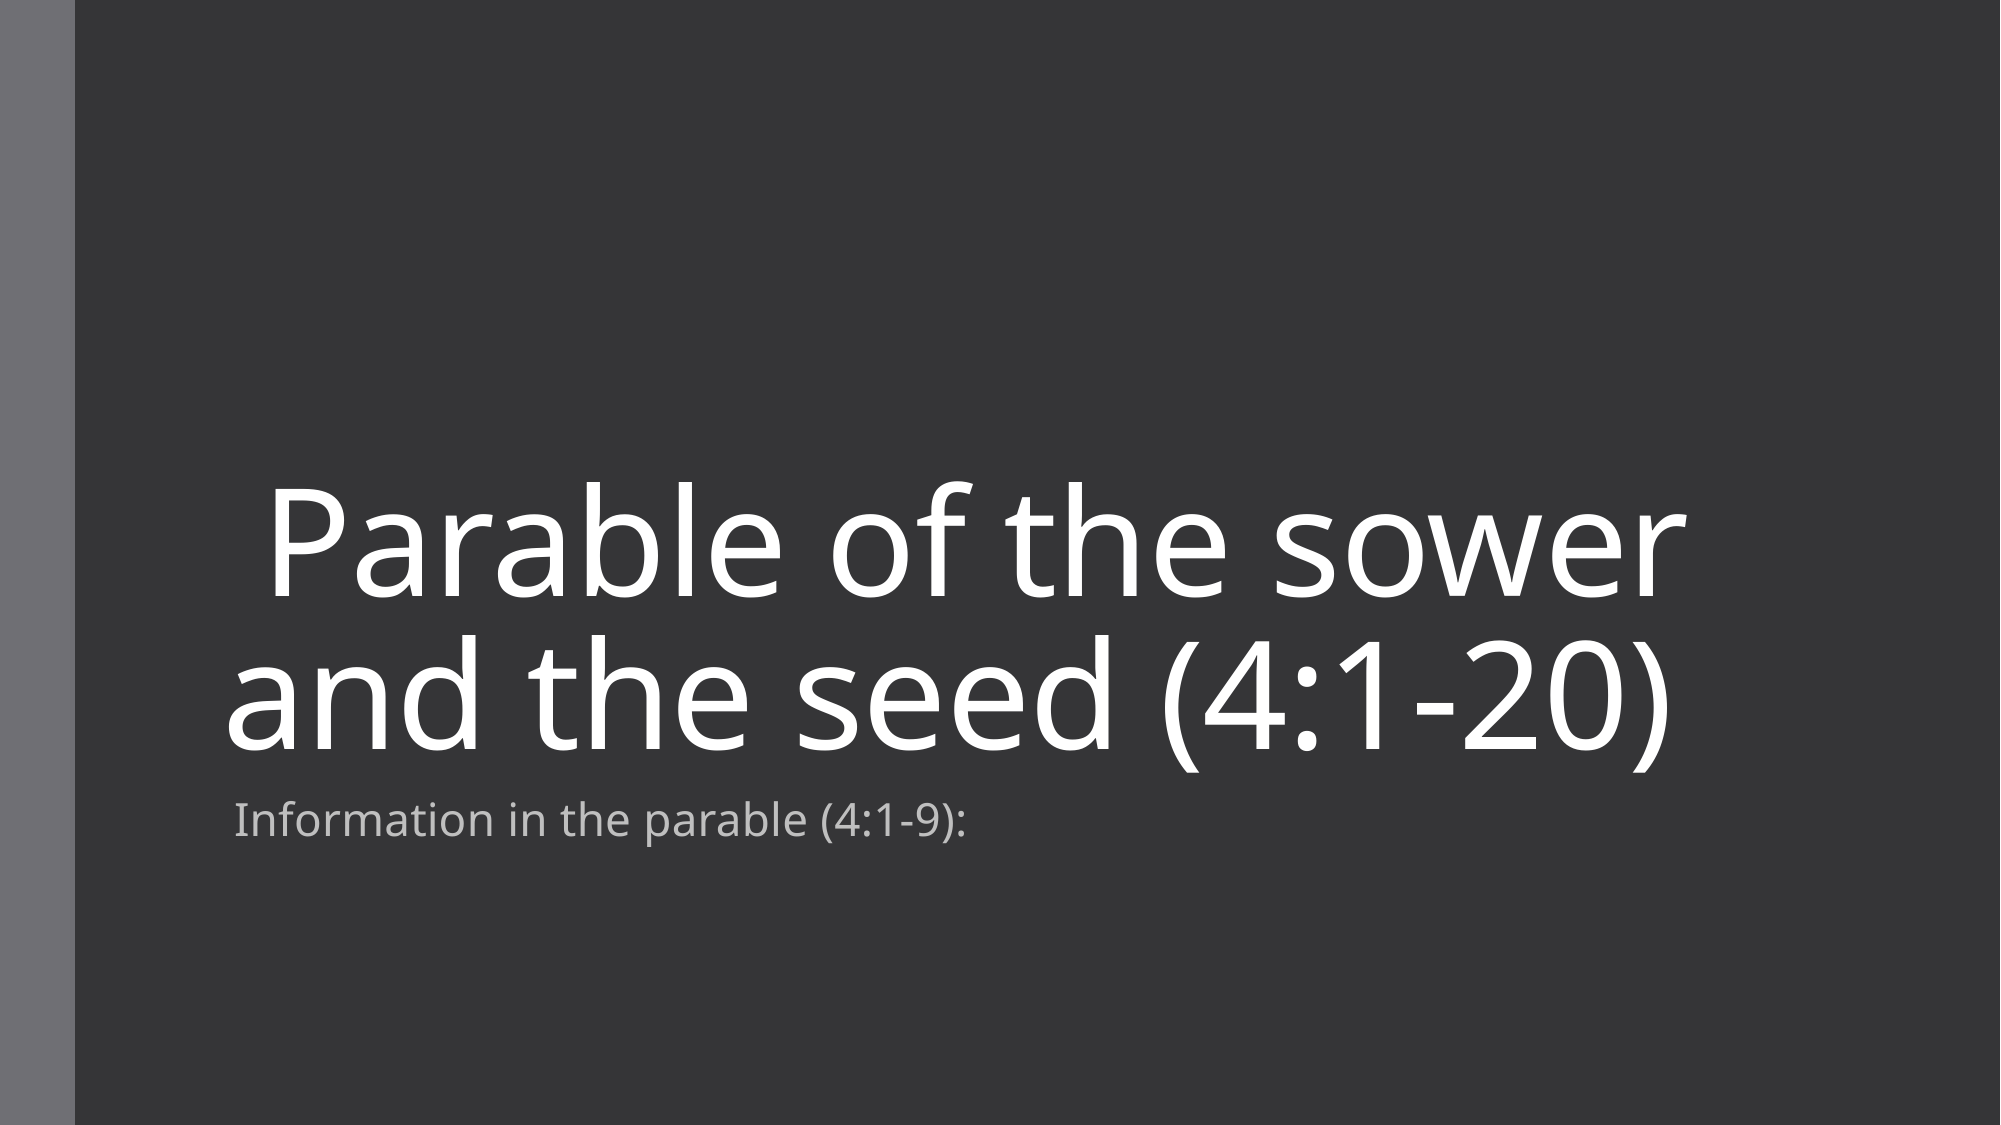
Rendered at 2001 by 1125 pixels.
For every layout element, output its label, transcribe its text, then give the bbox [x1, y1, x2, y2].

subtitle Information in the parable (4:1-9): [206, 787, 1752, 1066]
title Parable of the sower and the seed (4:1-20) [206, 124, 1752, 787]
